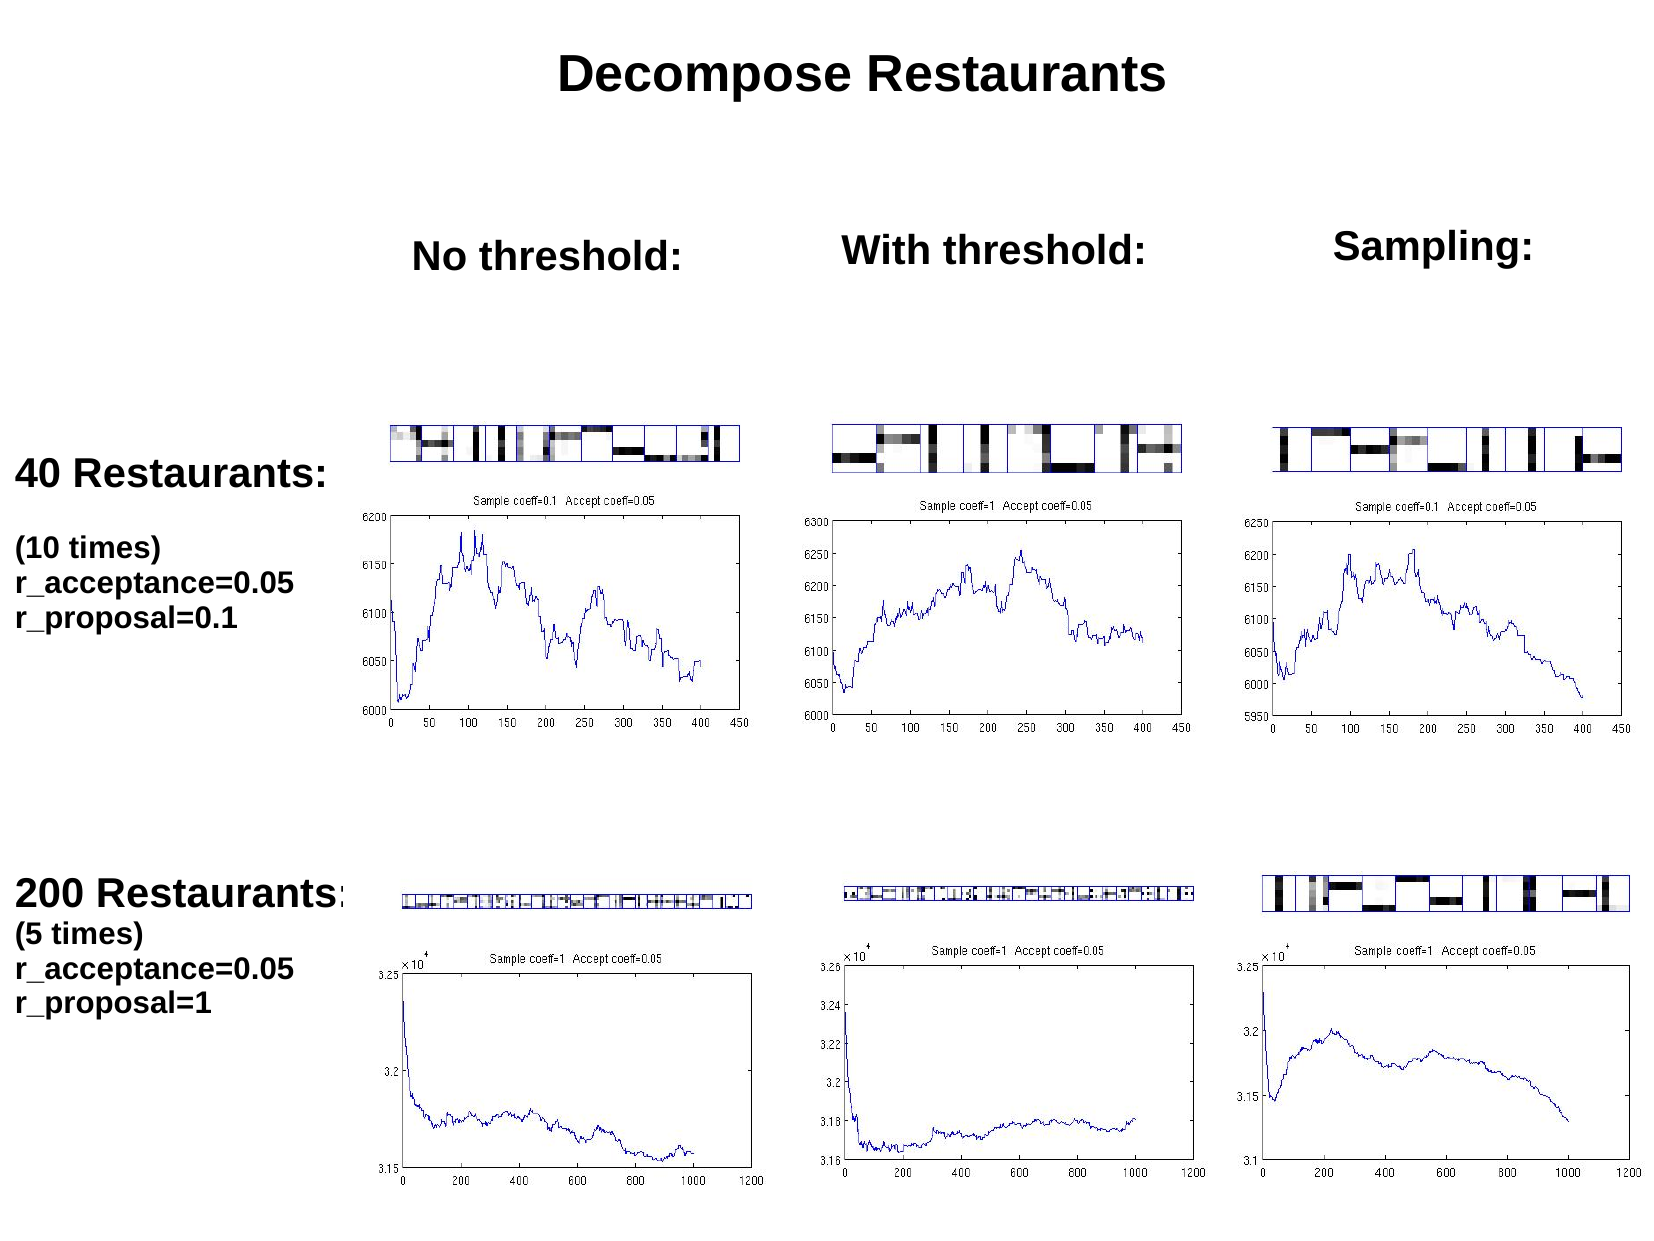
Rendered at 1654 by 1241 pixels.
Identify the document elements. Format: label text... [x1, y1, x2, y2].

text_box With threshold: [826, 219, 1179, 309]
text_box No threshold: [396, 225, 712, 310]
text_box Sampling: [1318, 214, 1654, 300]
text_box 40 Restaurants: (10 times) r_acceptance=0.05 r_proposal=0.1 [0, 442, 563, 643]
text_box Decompose Restaurants [337, 37, 1388, 169]
text_box 200 Restaurants: (5 times) r_acceptance=0.05 r_proposal=1 [0, 862, 343, 1028]
picture [331, 374, 1654, 756]
picture [343, 824, 1654, 1208]
